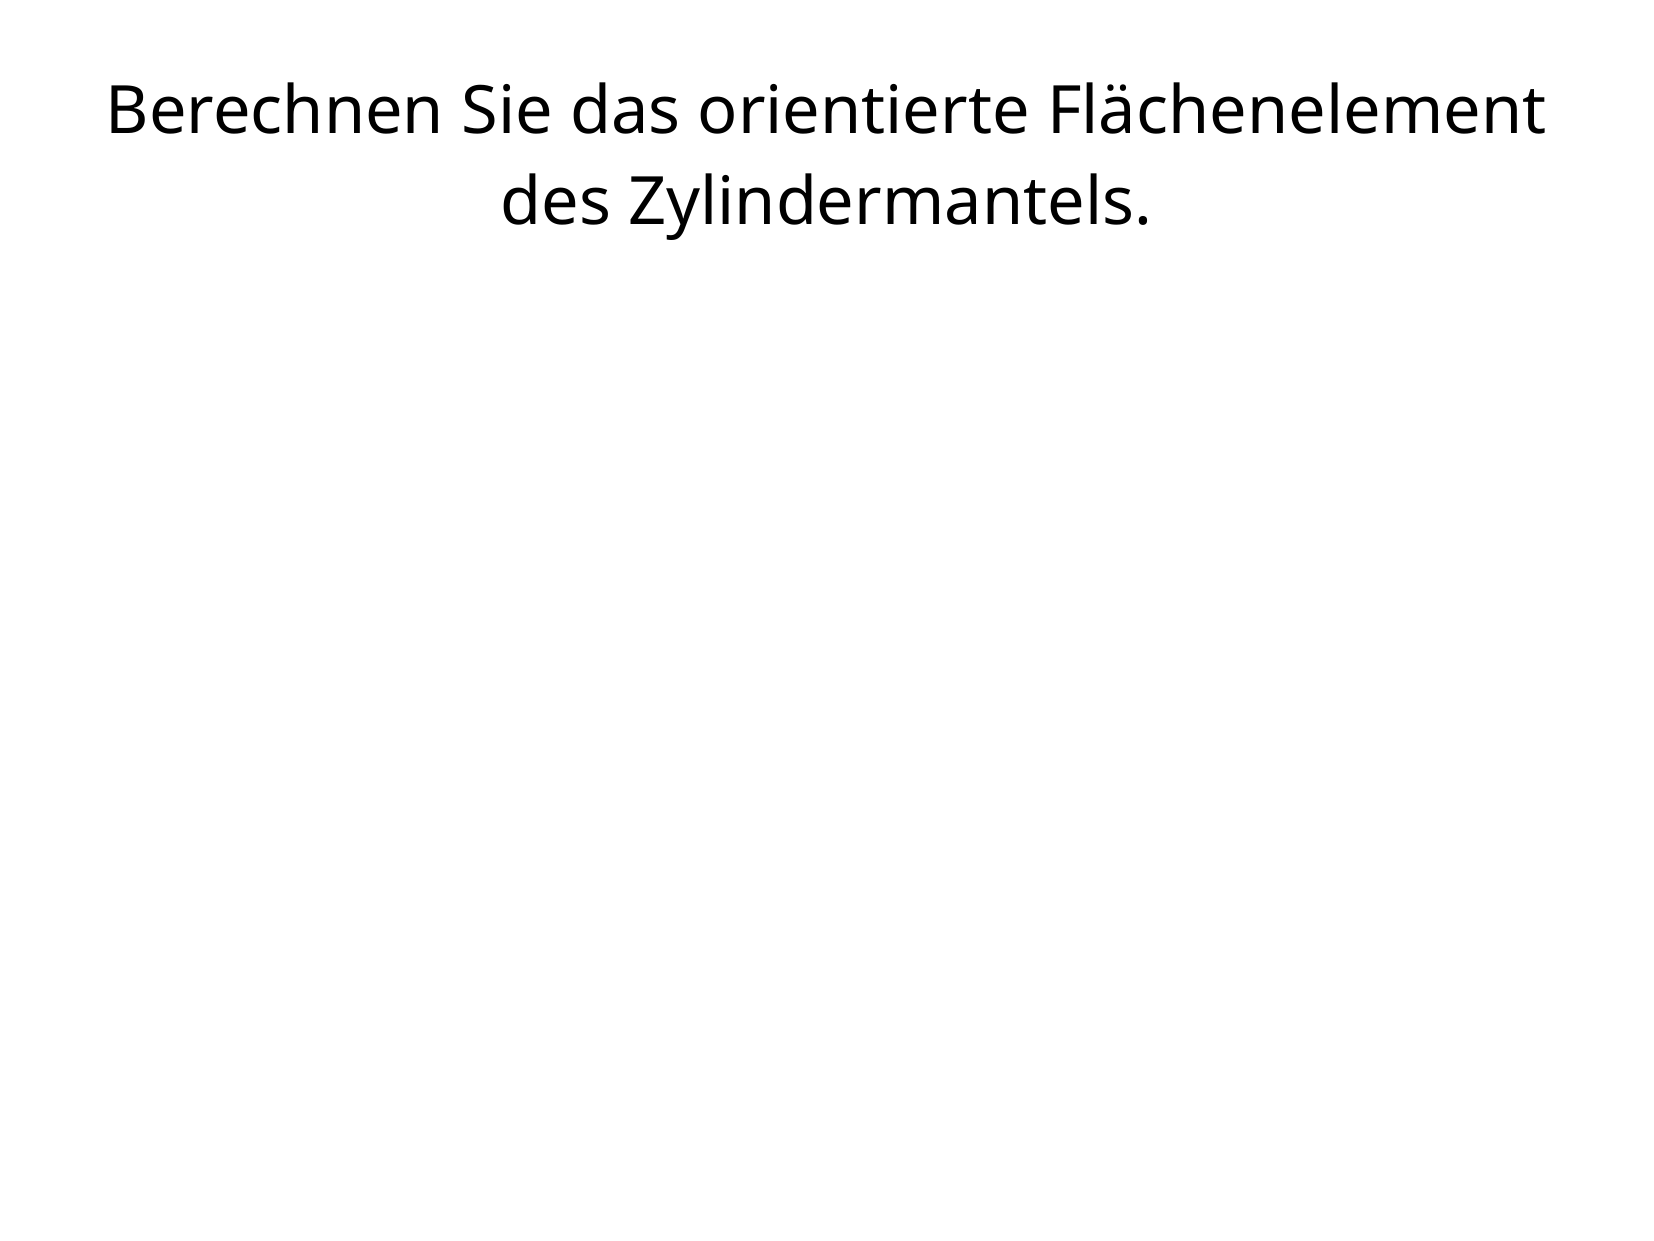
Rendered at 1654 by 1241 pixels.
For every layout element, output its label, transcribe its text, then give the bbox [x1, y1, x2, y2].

title Berechnen Sie das orientierte Flächenelement des Zylindermantels. [82, 49, 1571, 257]
